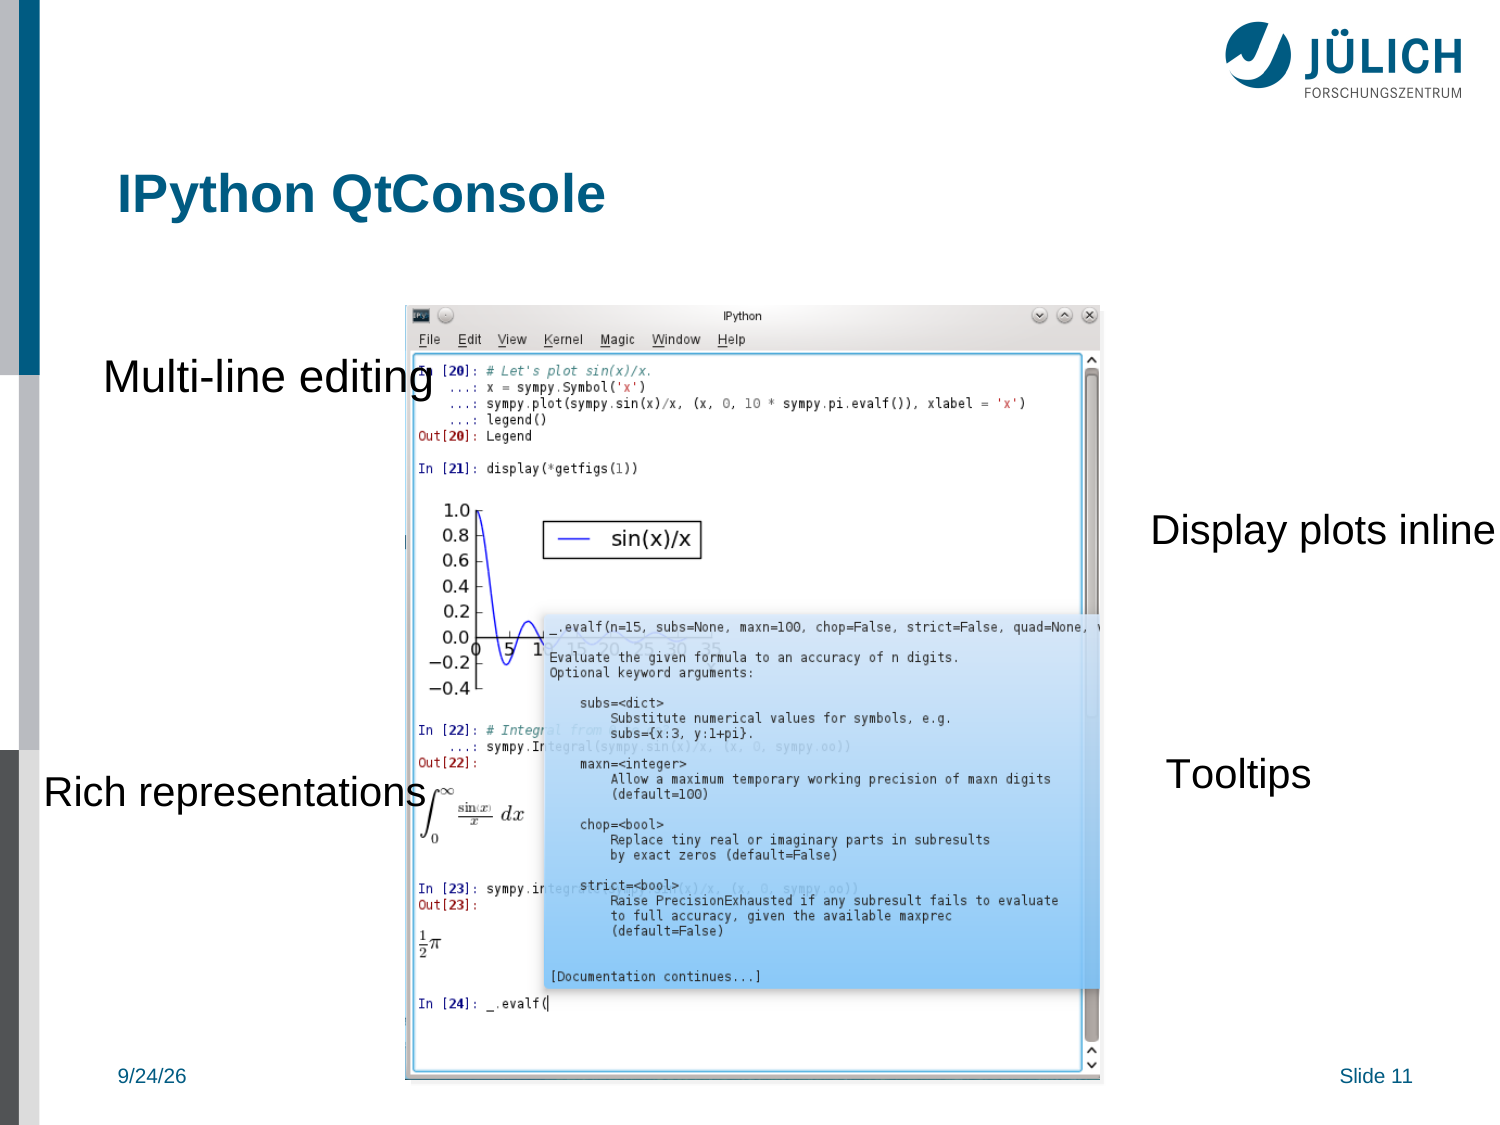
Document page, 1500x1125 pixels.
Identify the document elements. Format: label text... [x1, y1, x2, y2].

text_box Tooltips [1150, 739, 1322, 805]
picture [405, 305, 1100, 1080]
text_box Display plots inline [1135, 495, 1500, 560]
title IPython QtConsole [117, 99, 1393, 288]
text_box Multi-line editing [88, 338, 450, 409]
text_box Rich representations [28, 757, 442, 822]
picture [1224, 20, 1461, 98]
